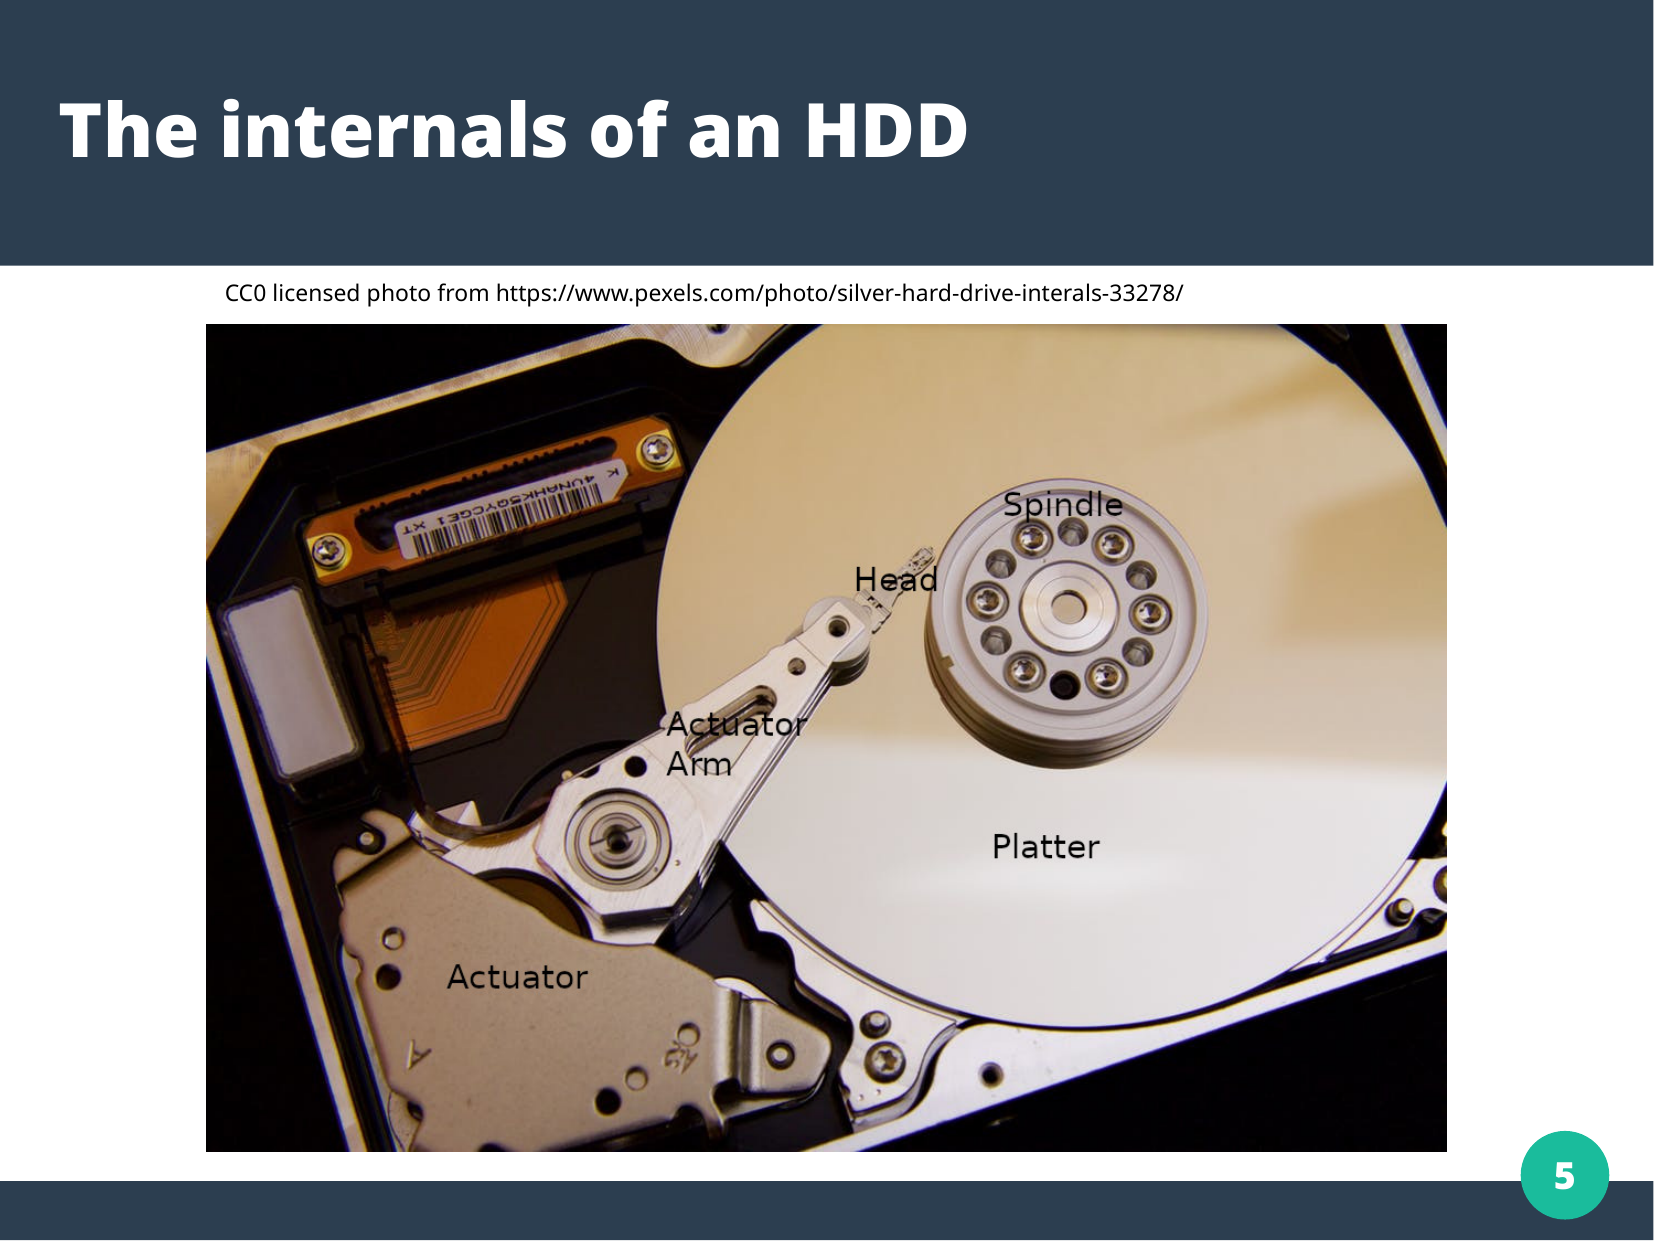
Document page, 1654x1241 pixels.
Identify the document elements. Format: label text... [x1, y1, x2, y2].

title The internals of an HDD [59, 49, 1595, 207]
text_box CC0 licensed photo from https://www.pexels.com/photo/silver-hard-drive-interals-33278/ [210, 270, 1441, 312]
picture [206, 324, 1447, 1152]
